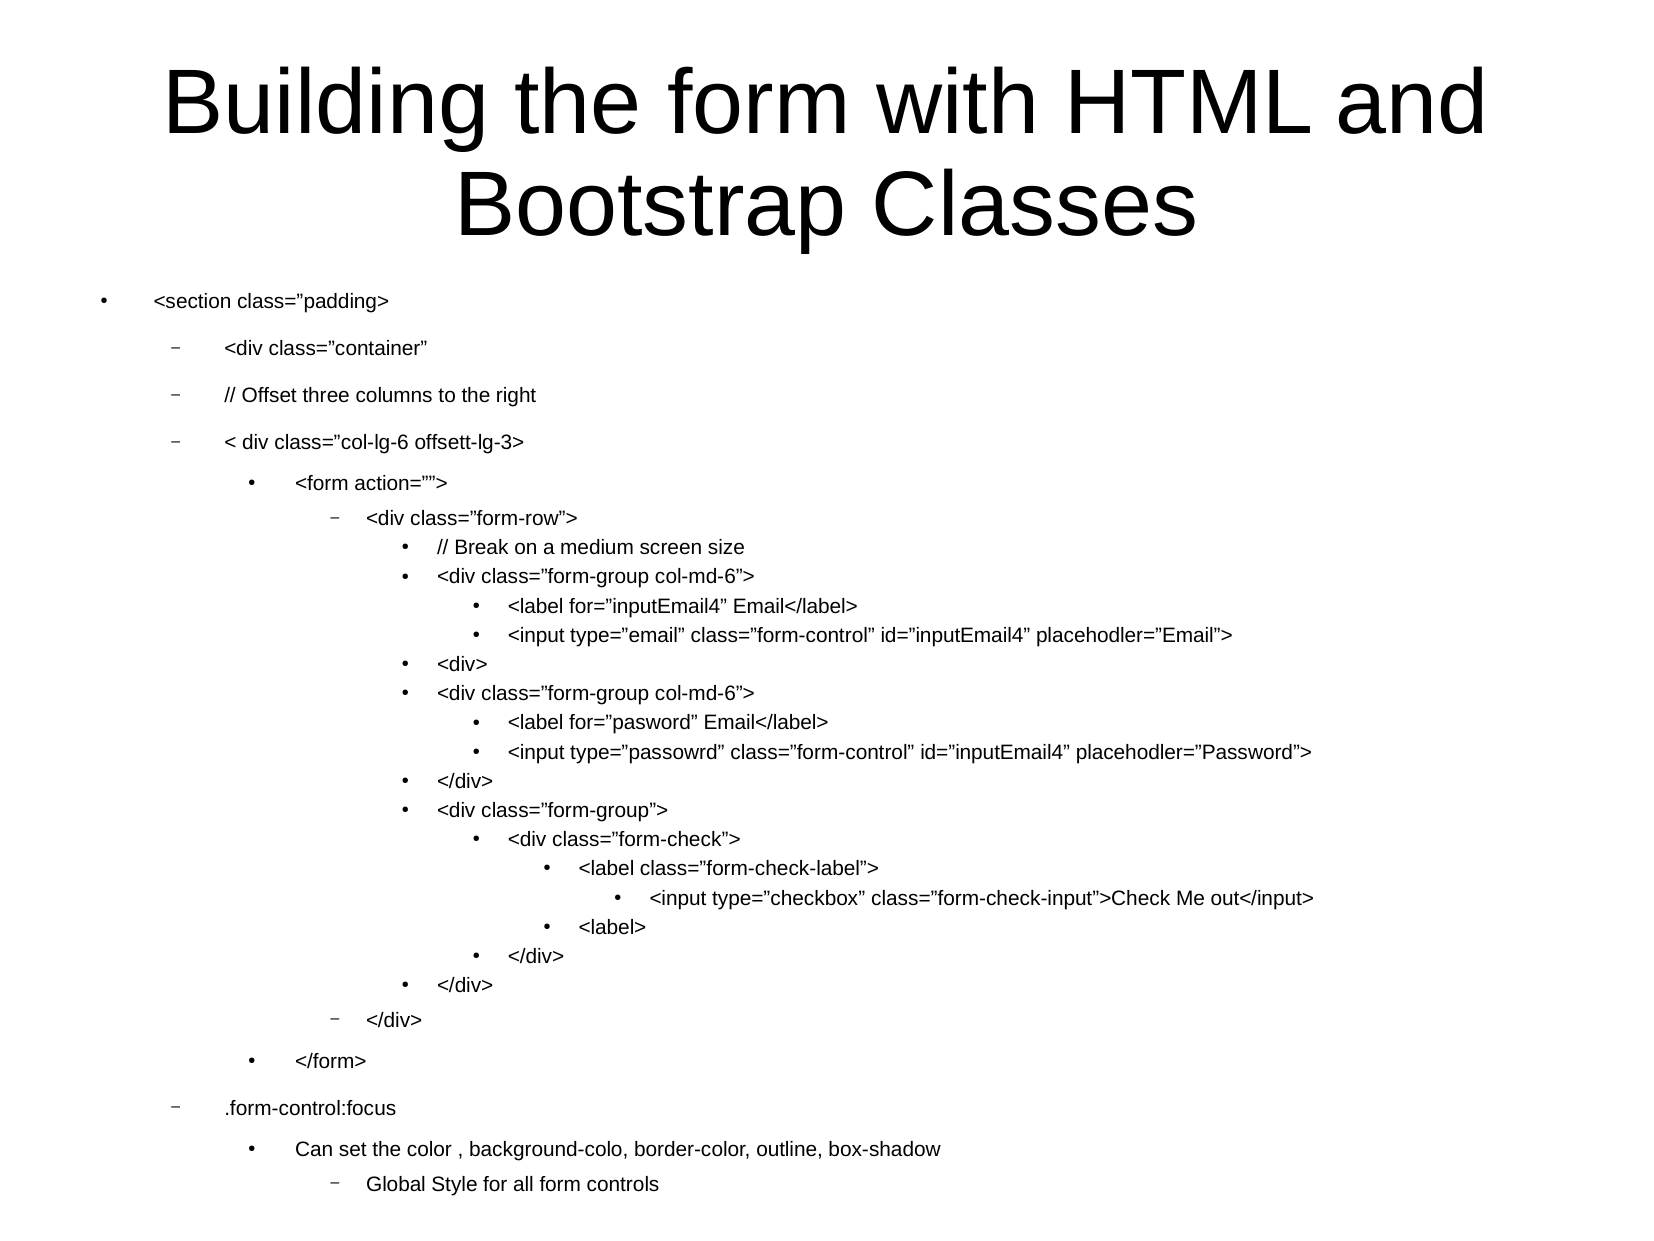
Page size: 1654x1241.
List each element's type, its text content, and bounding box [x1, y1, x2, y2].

title Building the form with HTML and Bootstrap Classes [82, 49, 1571, 257]
list <section class=”padding> <div class=”container” // Offset three columns to the right < div class=”col-lg-6 offsett-lg-3> <form action=””> <div class=”form-row”> // Break on a medium screen size <div class=”form-group col-md-6”> <label for=”inputEmail4” Email</label> <input type=”email” class=”form-control” id=”inputEmail4” placehodler=”Email”> <div> <div class=”form-group col-md-6”> <label for=”pasword” Email</label> <input type=”passowrd” class=”form-control” id=”inputEmail4” placehodler=”Password”> </div> <div class=”form-group”> <div class=”form-check”> <label class=”form-check-label”> <input type=”checkbox” class=”form-check-input”>Check Me out</input> <label> </div> </div> </div> </form> .form-control:focus Can set the color , background-colo, border-color, outline, box-shadow Global Style for all form controls [82, 290, 1571, 1229]
